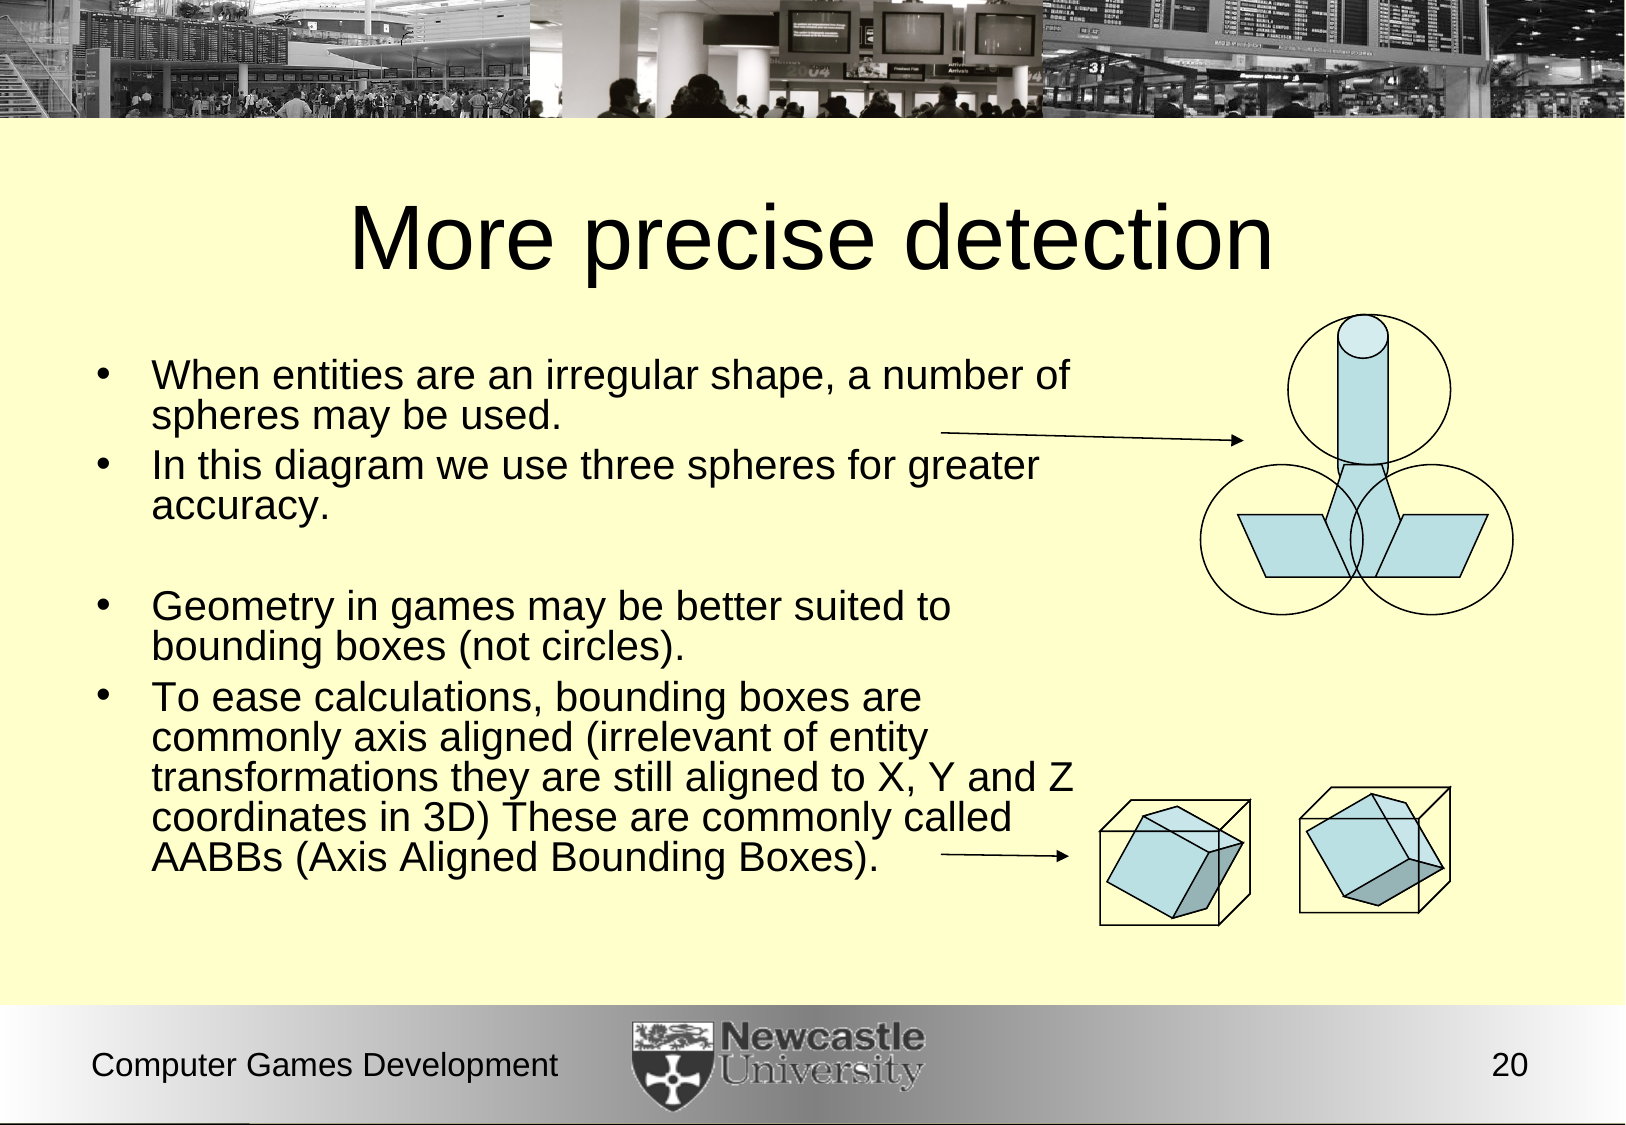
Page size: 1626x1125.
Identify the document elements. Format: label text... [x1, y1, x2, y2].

text_box [1331, 794, 1384, 817]
text_box When entities are an irregular shape, a number of spheres may be used. In this diagram we use three spheres for greater accuracy. Geometry in games may be better suited to bounding boxes (not circles). To ease calculations, bounding boxes are commonly axis aligned (irrelevant of entity transformations they are still aligned to X, Y and Z coordinates in 3D) These are commonly called AABBs (Axis Aligned Bounding Boxes). [81, 350, 1102, 984]
text_box Computer Games Development [67, 1024, 583, 1103]
text_box [1337, 460, 1389, 507]
text_box [1352, 515, 1362, 564]
text_box [1337, 337, 1389, 463]
text_box More precise detection [81, 138, 1544, 327]
text_box [1420, 861, 1444, 882]
picture [0, 0, 1625, 118]
text_box [1306, 820, 1417, 906]
text_box [1135, 816, 1166, 830]
text_box [1106, 833, 1218, 919]
text_box <number> [1164, 1024, 1544, 1103]
text_box [1358, 479, 1489, 578]
text_box [1237, 486, 1355, 578]
text_box [1220, 842, 1243, 885]
